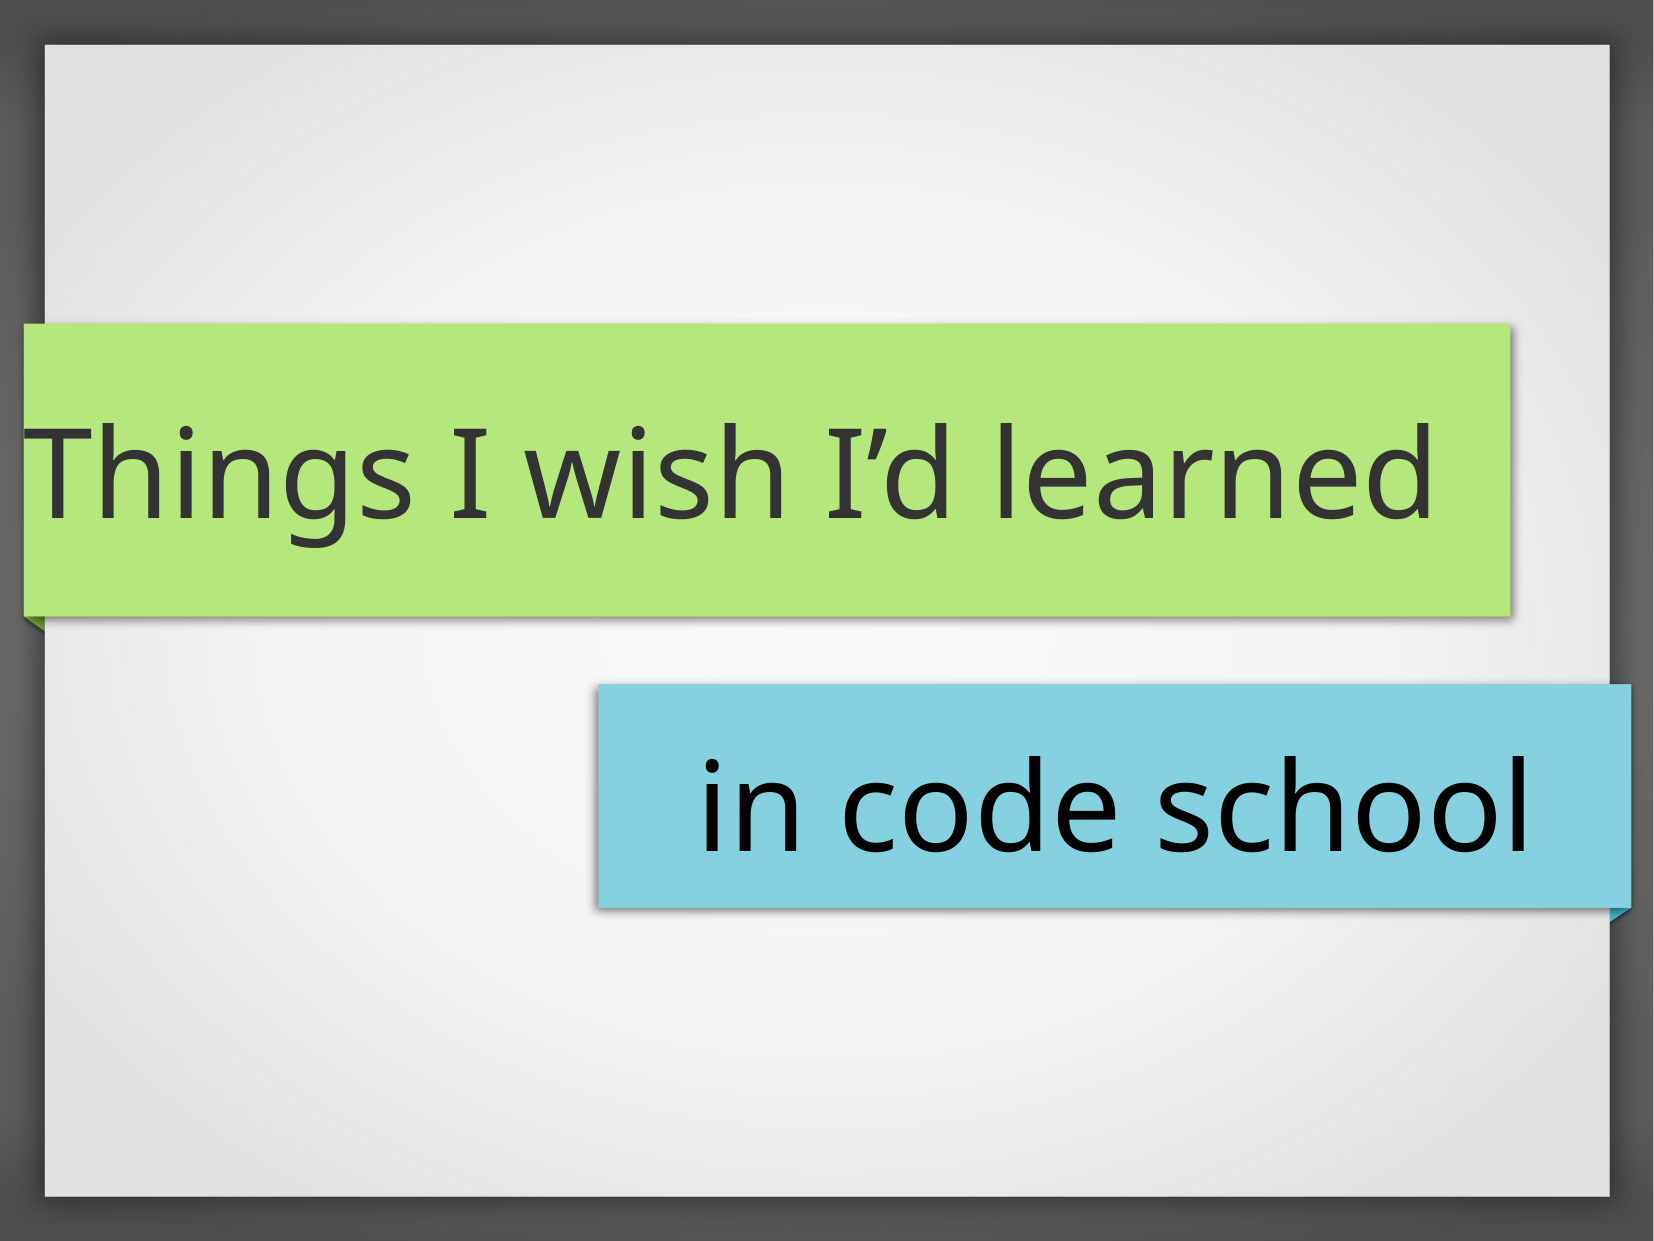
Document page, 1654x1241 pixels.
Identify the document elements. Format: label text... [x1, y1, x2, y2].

picture [0, 0, 1654, 1241]
title Things I wish I’d learned [23, 366, 1512, 574]
subtitle in code school [602, 617, 1630, 989]
